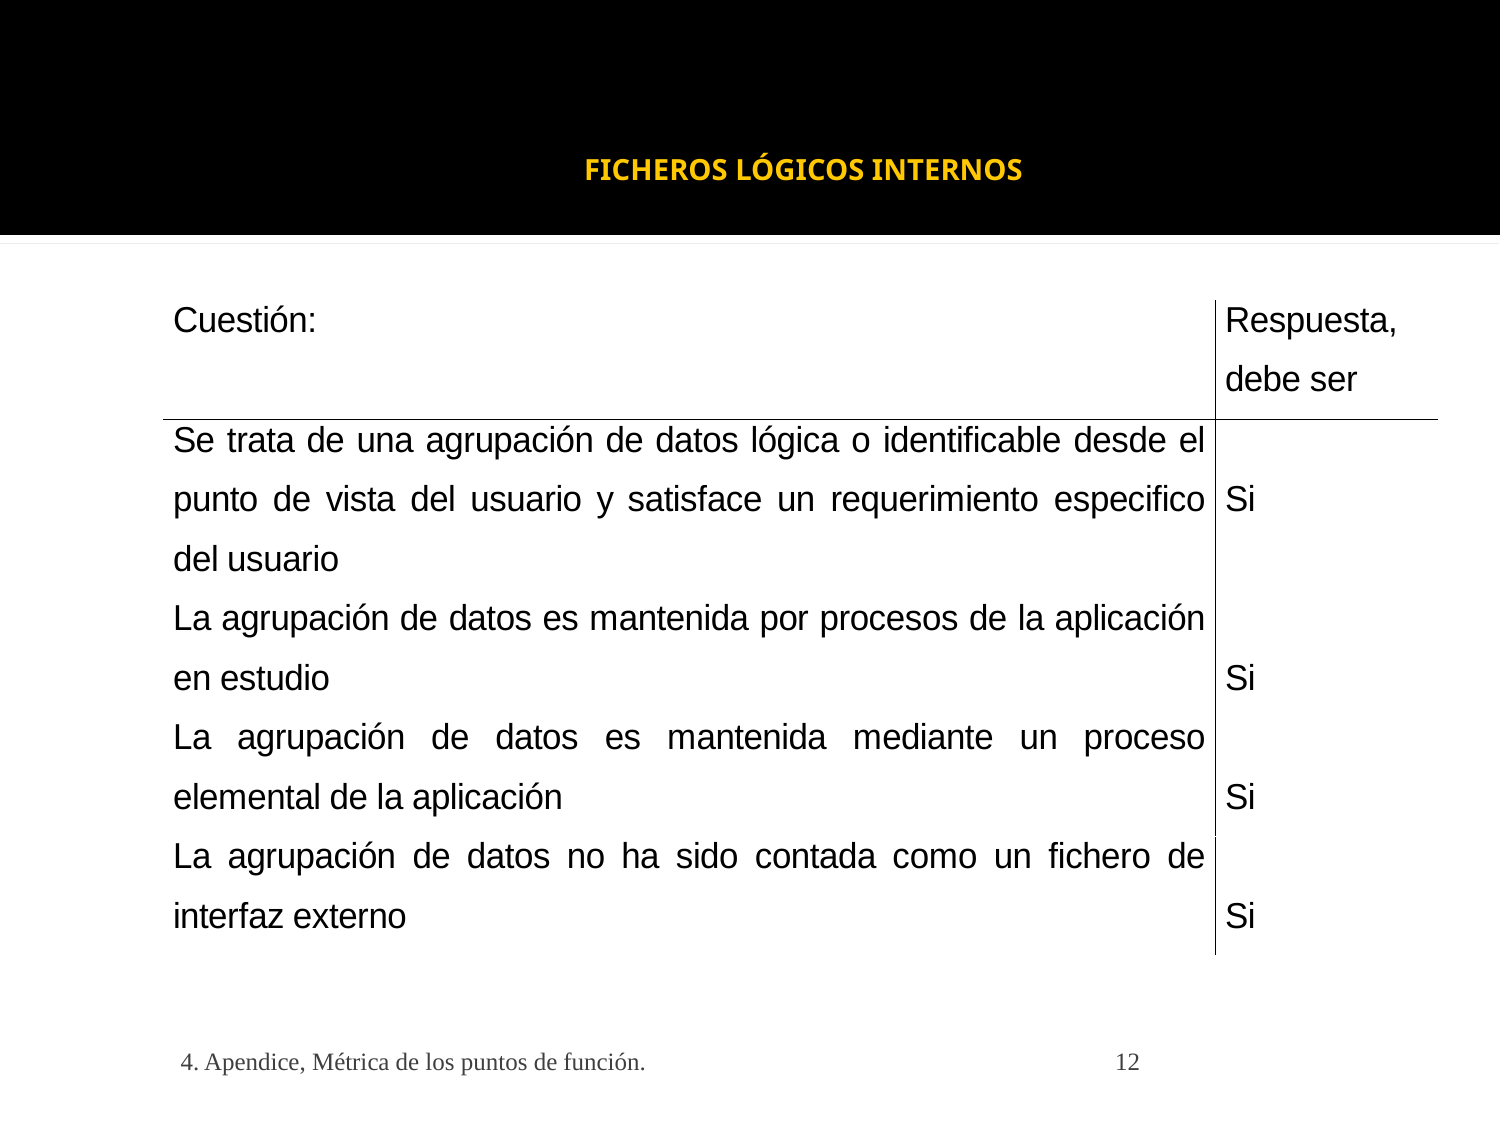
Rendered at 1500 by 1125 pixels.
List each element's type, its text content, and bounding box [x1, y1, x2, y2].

text_box [1100, 1037, 1438, 1075]
text_box 4. Apendice, Métrica de los puntos de función. [162, 1037, 951, 1075]
chart [162, 299, 1440, 978]
title FICHEROS LÓGICOS INTERNOS [162, 75, 1438, 263]
